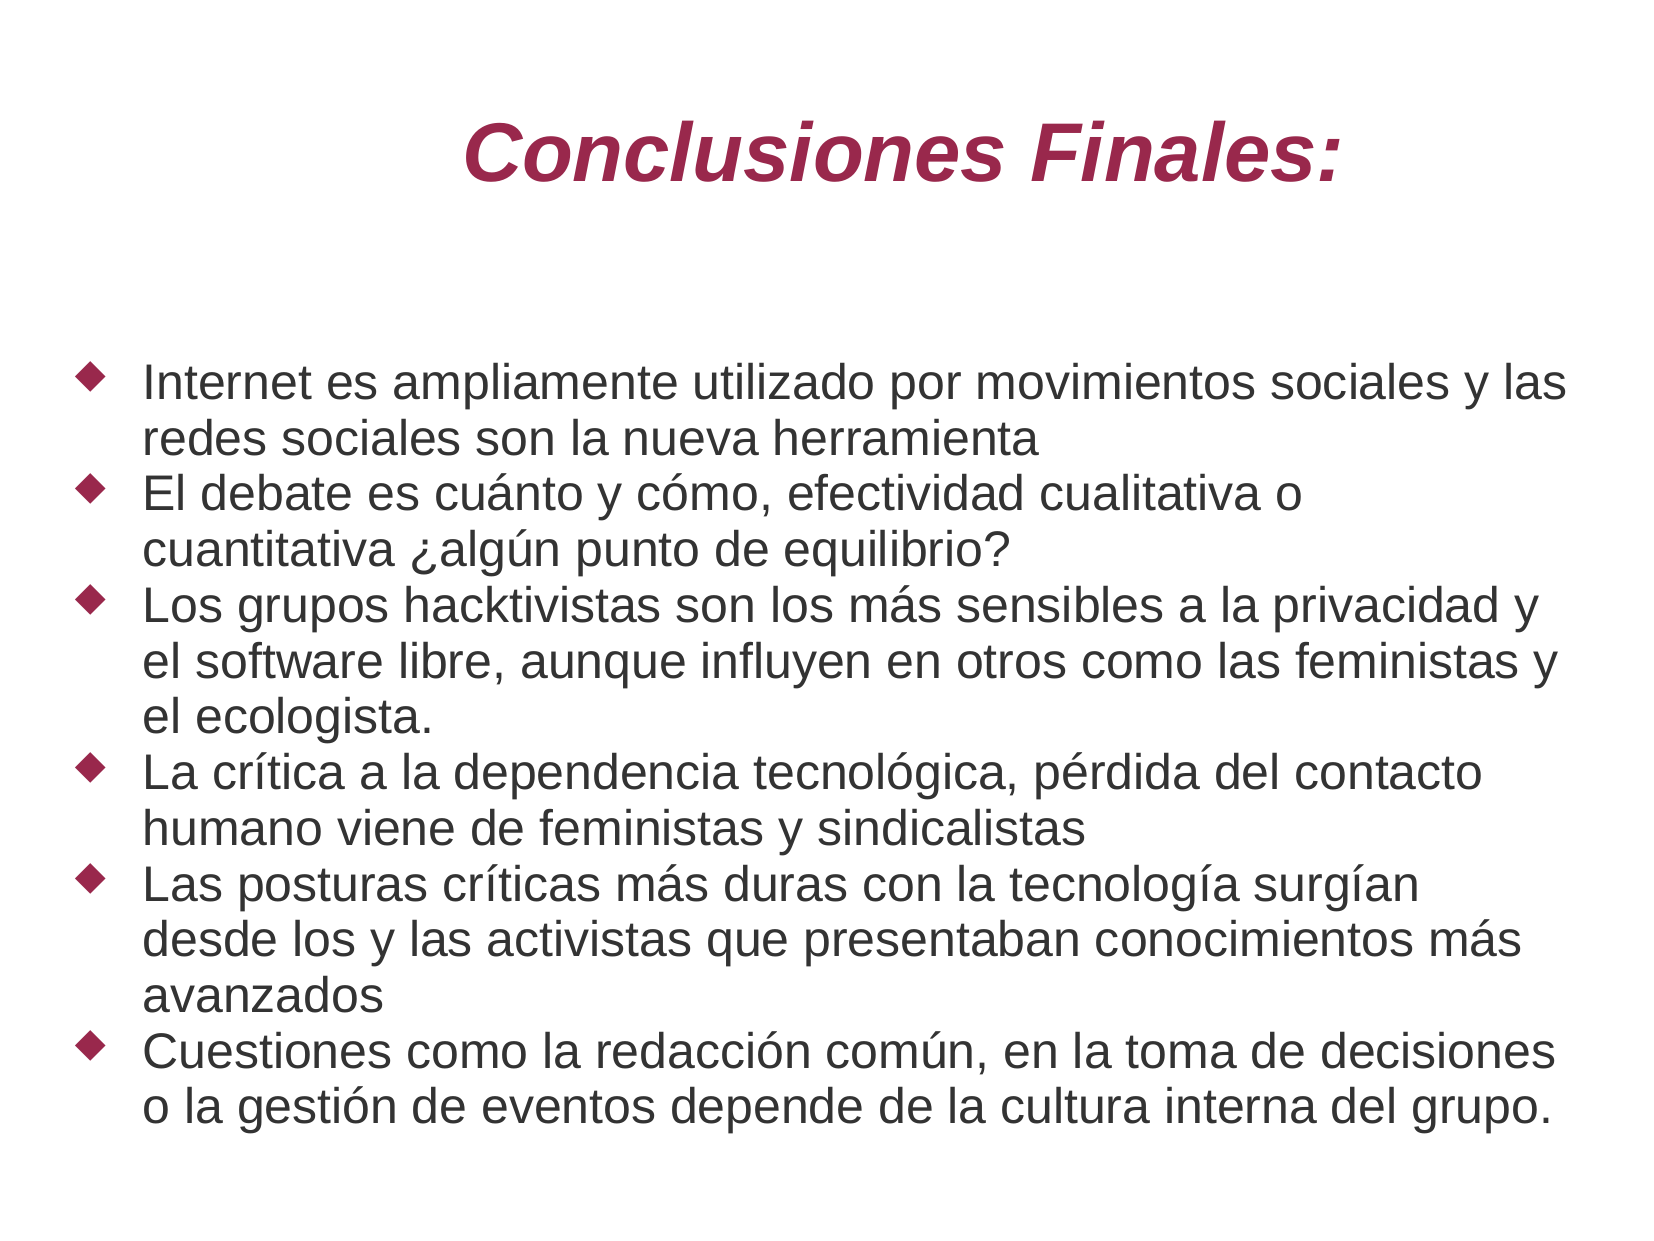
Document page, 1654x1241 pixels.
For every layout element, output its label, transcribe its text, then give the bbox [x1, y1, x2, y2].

title Conclusiones Finales: [82, 49, 1571, 257]
list Internet es ampliamente utilizado por movimientos sociales y las redes sociales son la nueva herramienta El debate es cuánto y cómo, efectividad cualitativa o cuantitativa ¿algún punto de equilibrio? Los grupos hacktivistas son los más sensibles a la privacidad y el software libre, aunque influyen en otros como las feministas y el ecologista. La crítica a la dependencia tecnológica, pérdida del contacto humano viene de feministas y sindicalistas Las posturas críticas más duras con la tecnología surgían desde los y las activistas que presentaban conocimientos más avanzados Cuestiones como la redacción común, en la toma de decisiones o la gestión de eventos depende de la cultura interna del grupo. [60, 317, 1571, 1182]
